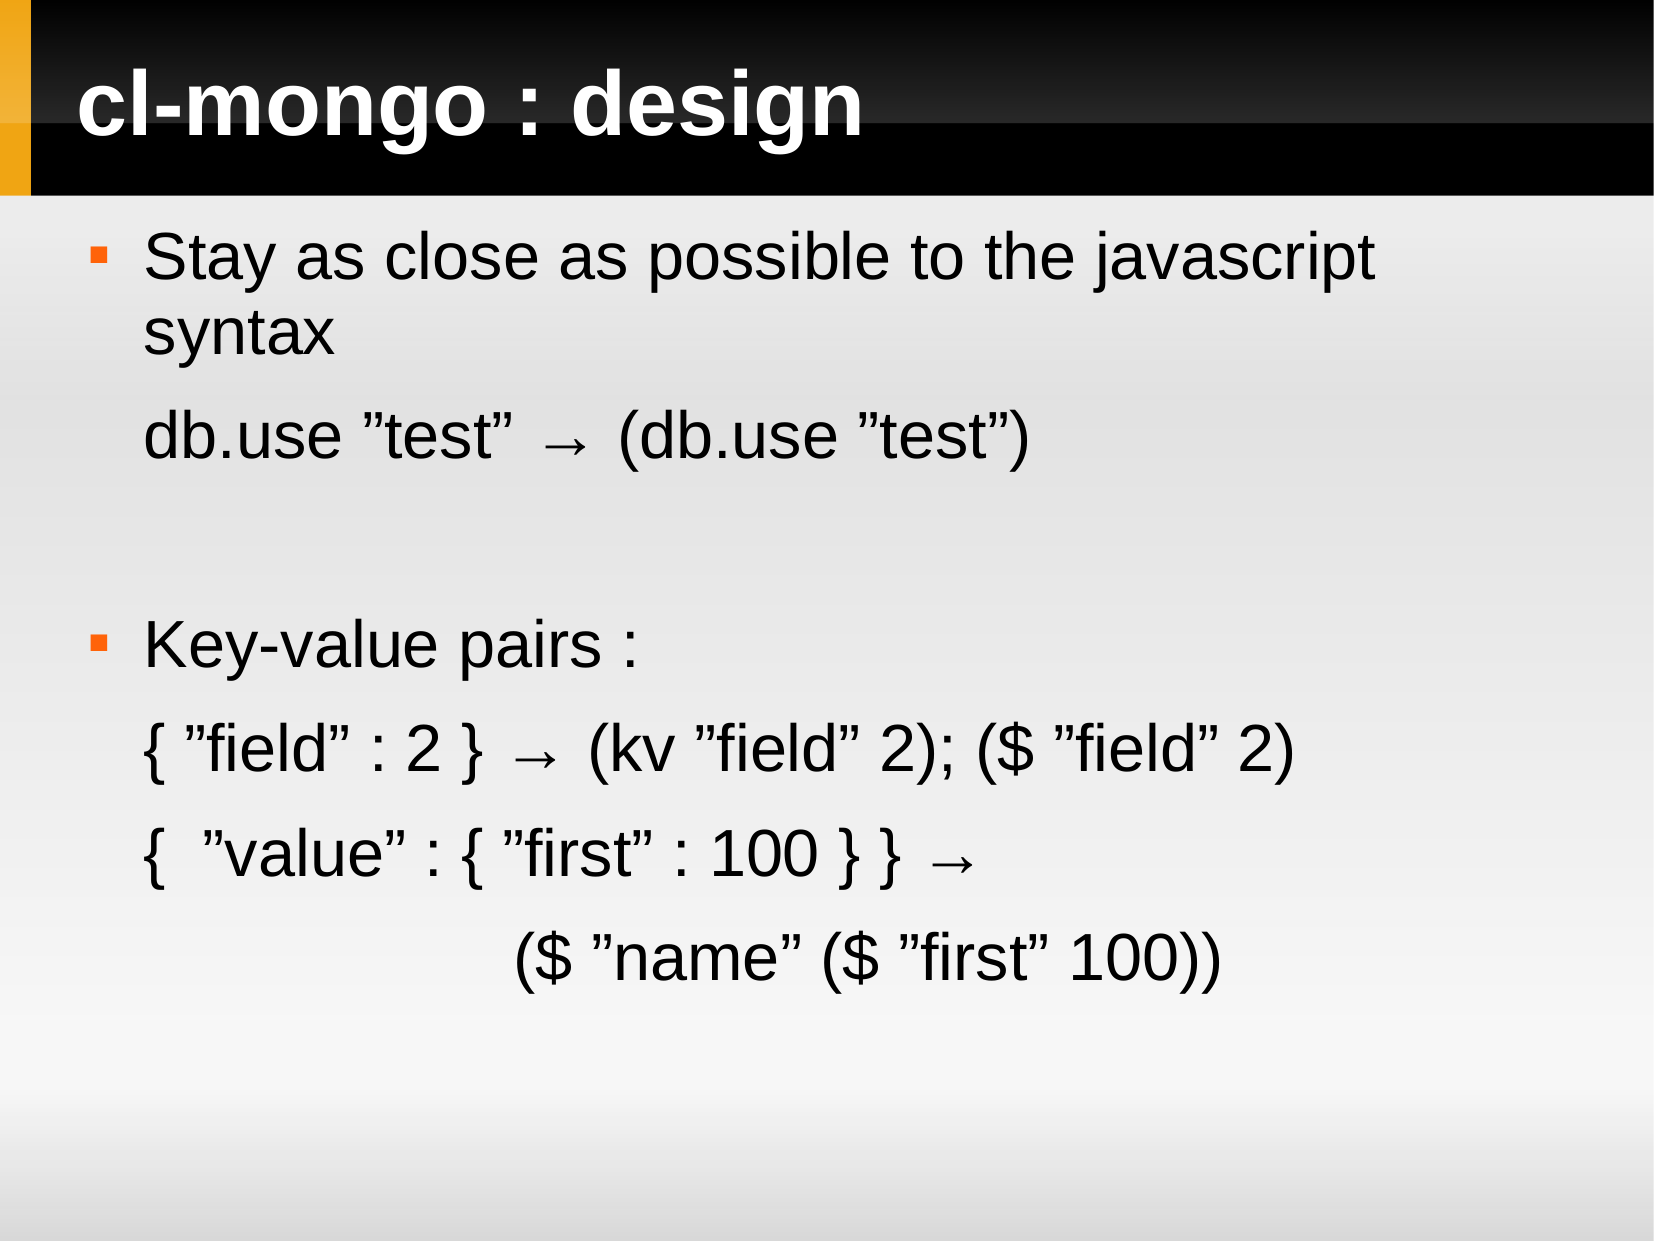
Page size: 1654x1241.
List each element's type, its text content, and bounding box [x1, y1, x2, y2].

list Stay as close as possible to the javascript syntax db.use ”test” → (db.use ”test”) Key-value pairs : { ”field” : 2 } → (kv ”field” 2); ($ ”field” 2) { ”value” : { ”first” : 100 } } → ($ ”name” ($ ”first” 100)) [72, 219, 1562, 1204]
picture [0, 0, 1654, 1241]
title cl-mongo : design [76, 7, 1565, 200]
